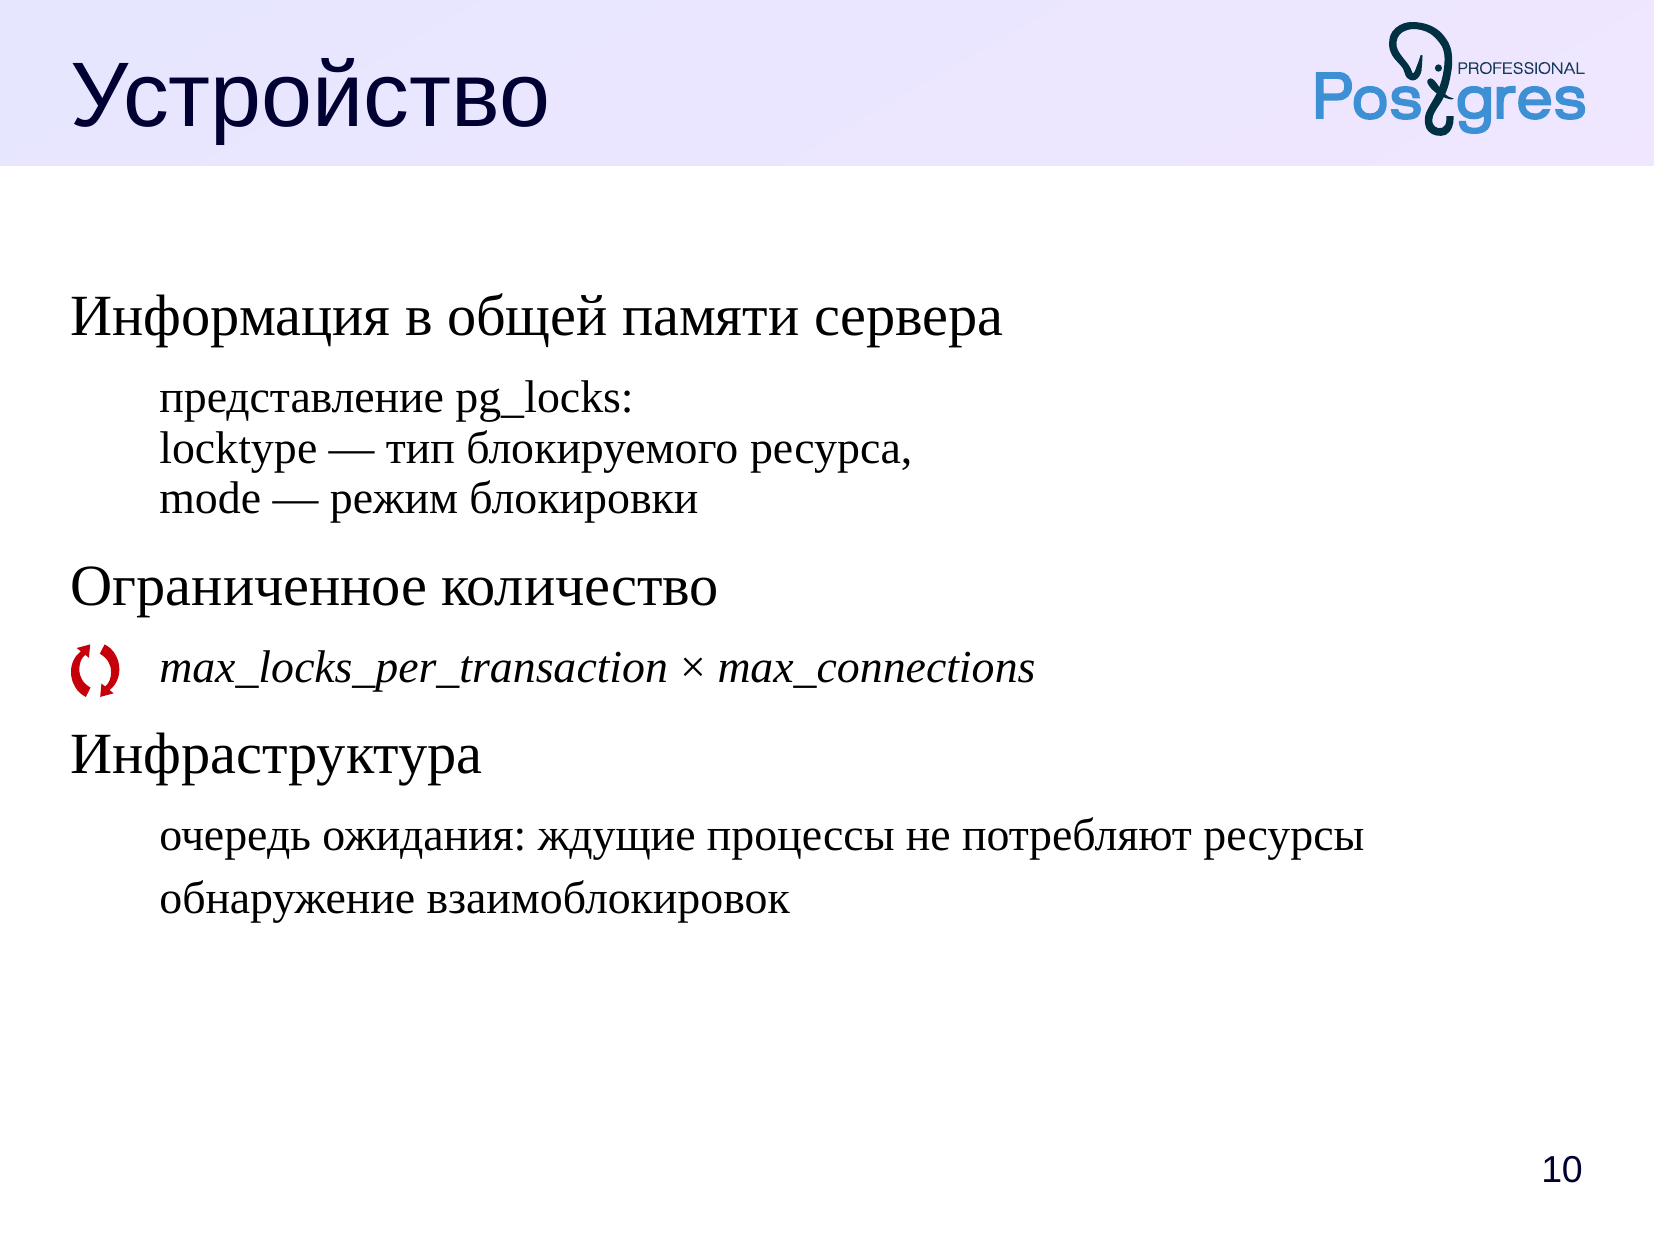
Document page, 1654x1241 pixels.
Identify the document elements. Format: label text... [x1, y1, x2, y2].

title Устройство [70, 43, 1241, 147]
text_box [99, 644, 120, 697]
text_box [70, 644, 91, 697]
list Информация в общей памяти сервера представление pg_locks: locktype — тип блокируемого ресурса, mode — режим блокировки Ограниченное количество max_locks_per_transaction × max_connections Инфраструктура очередь ожидания: ждущие процессы не потребляют ресурсы обнаружение взаимоблокировок [70, 283, 1583, 1141]
